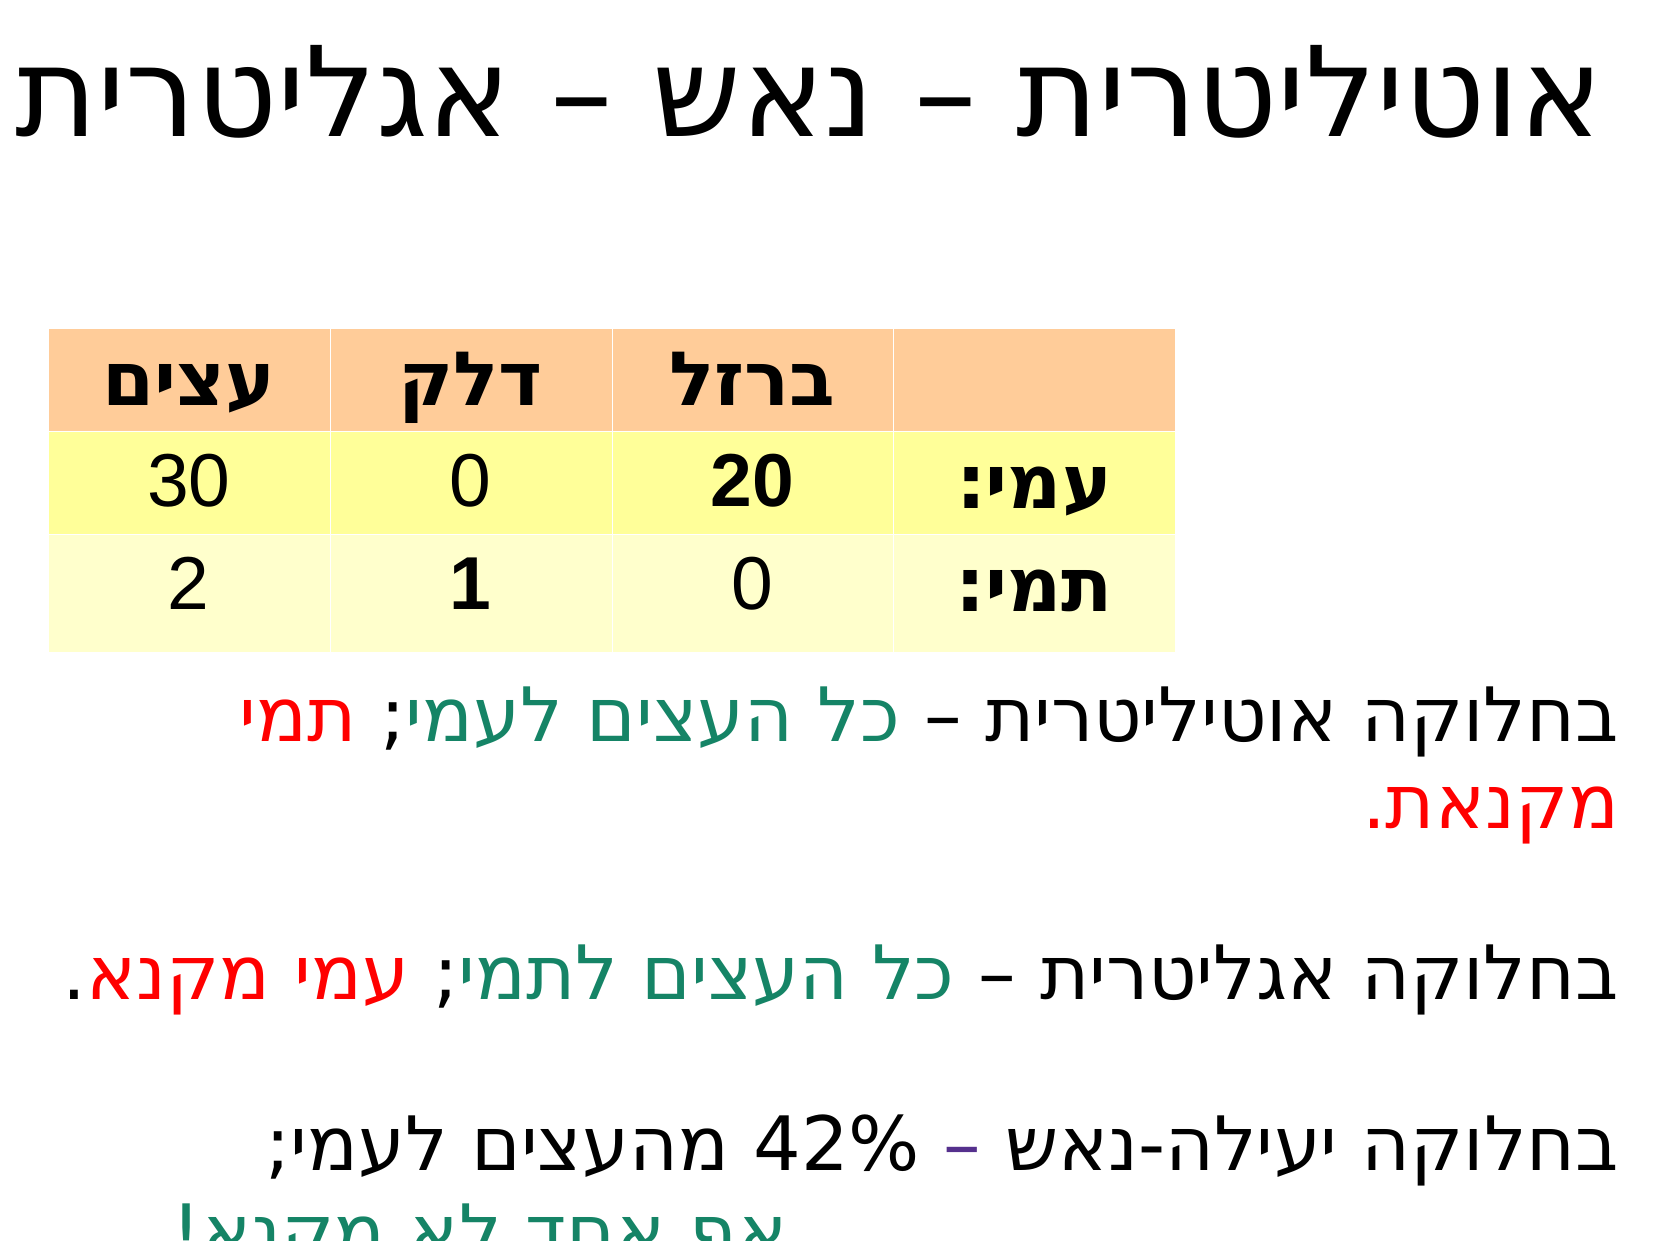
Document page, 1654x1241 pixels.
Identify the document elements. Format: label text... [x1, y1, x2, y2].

table_cell תמי: [894, 535, 1175, 652]
table_cell 0 [613, 535, 893, 652]
table_cell 0 [331, 432, 612, 534]
table_header ברזל [613, 329, 893, 431]
table_cell עמי: [894, 432, 1175, 534]
table_header עצים [49, 329, 330, 431]
text_box בחלוקה אוטיליטרית – כל העצים לעמי; תמי מקנאת. בחלוקה אגליטרית – כל העצים לתמי; עמי מקנא. בחלוקה יעילה-נאש – 42% מהעצים לעמי; אף אחד לא מקנא! [47, 664, 1635, 1241]
table_header דלק [331, 329, 612, 431]
table_cell 2 [49, 535, 330, 652]
table_header [894, 329, 1175, 431]
title אוטיליטרית – נאש – אגליטרית [0, 7, 1654, 166]
table_cell 1 [331, 535, 612, 652]
table_cell 30 [49, 432, 330, 534]
table_cell 20 [613, 432, 893, 534]
